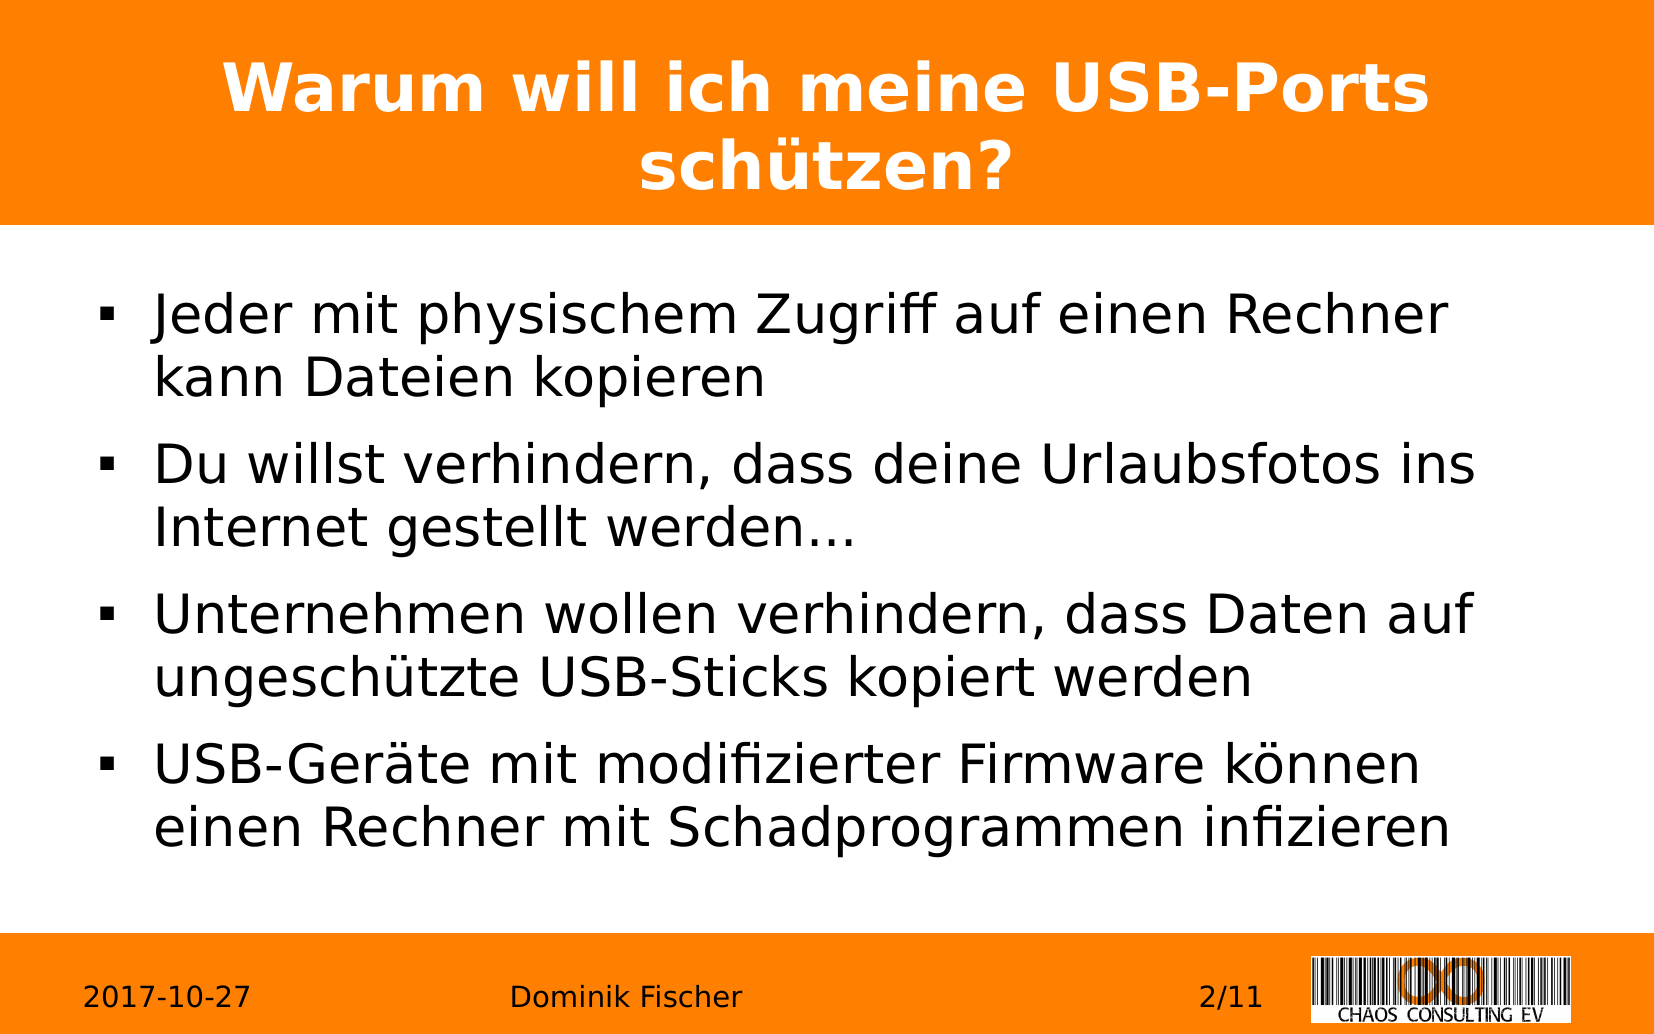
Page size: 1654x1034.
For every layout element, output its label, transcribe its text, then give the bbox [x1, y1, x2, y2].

picture [1311, 956, 1571, 1023]
title Warum will ich meine USB-Ports schützen? [82, 41, 1571, 214]
list Jeder mit physischem Zugriff auf einen Rechner kann Dateien kopieren Du willst verhindern, dass deine Urlaubsfotos ins Internet gestellt werden... Unternehmen wollen verhindern, dass Daten auf ungeschützte USB-Sticks kopiert werden USB-Geräte mit modifizierter Firmware können einen Rechner mit Schadprogrammen infizieren [82, 283, 1571, 883]
